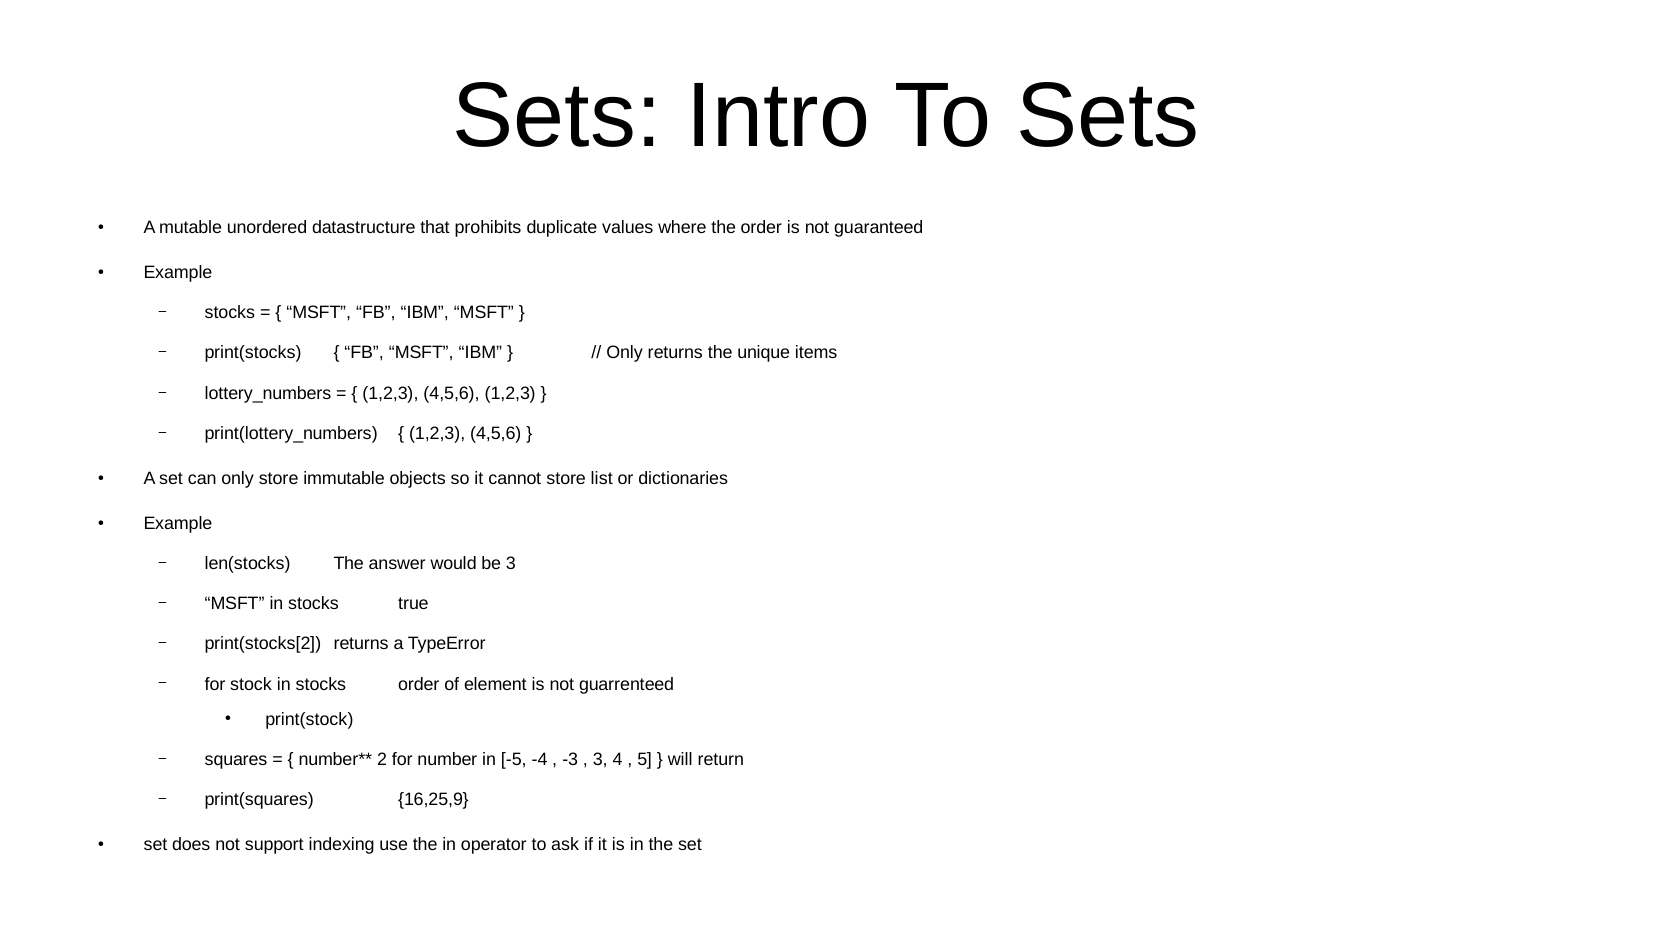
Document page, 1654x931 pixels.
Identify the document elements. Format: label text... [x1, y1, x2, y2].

title Sets: Intro To Sets [82, 37, 1571, 193]
list A mutable unordered datastructure that prohibits duplicate values where the order is not guaranteed Example stocks = { “MSFT”, “FB”, “IBM”, “MSFT” } print(stocks) { “FB”, “MSFT”, “IBM” } // Only returns the unique items lottery_numbers = { (1,2,3), (4,5,6), (1,2,3) } print(lottery_numbers) { (1,2,3), (4,5,6) } A set can only store immutable objects so it cannot store list or dictionaries Example len(stocks) The answer would be 3 “MSFT” in stocks true print(stocks[2]) returns a TypeError for stock in stocks order of element is not guarrenteed print(stock) squares = { number** 2 for number in [-5, -4 , -3 , 3, 4 , 5] } will return print(squares) {16,25,9} set does not support indexing use the in operator to ask if it is in the set [82, 217, 1516, 856]
